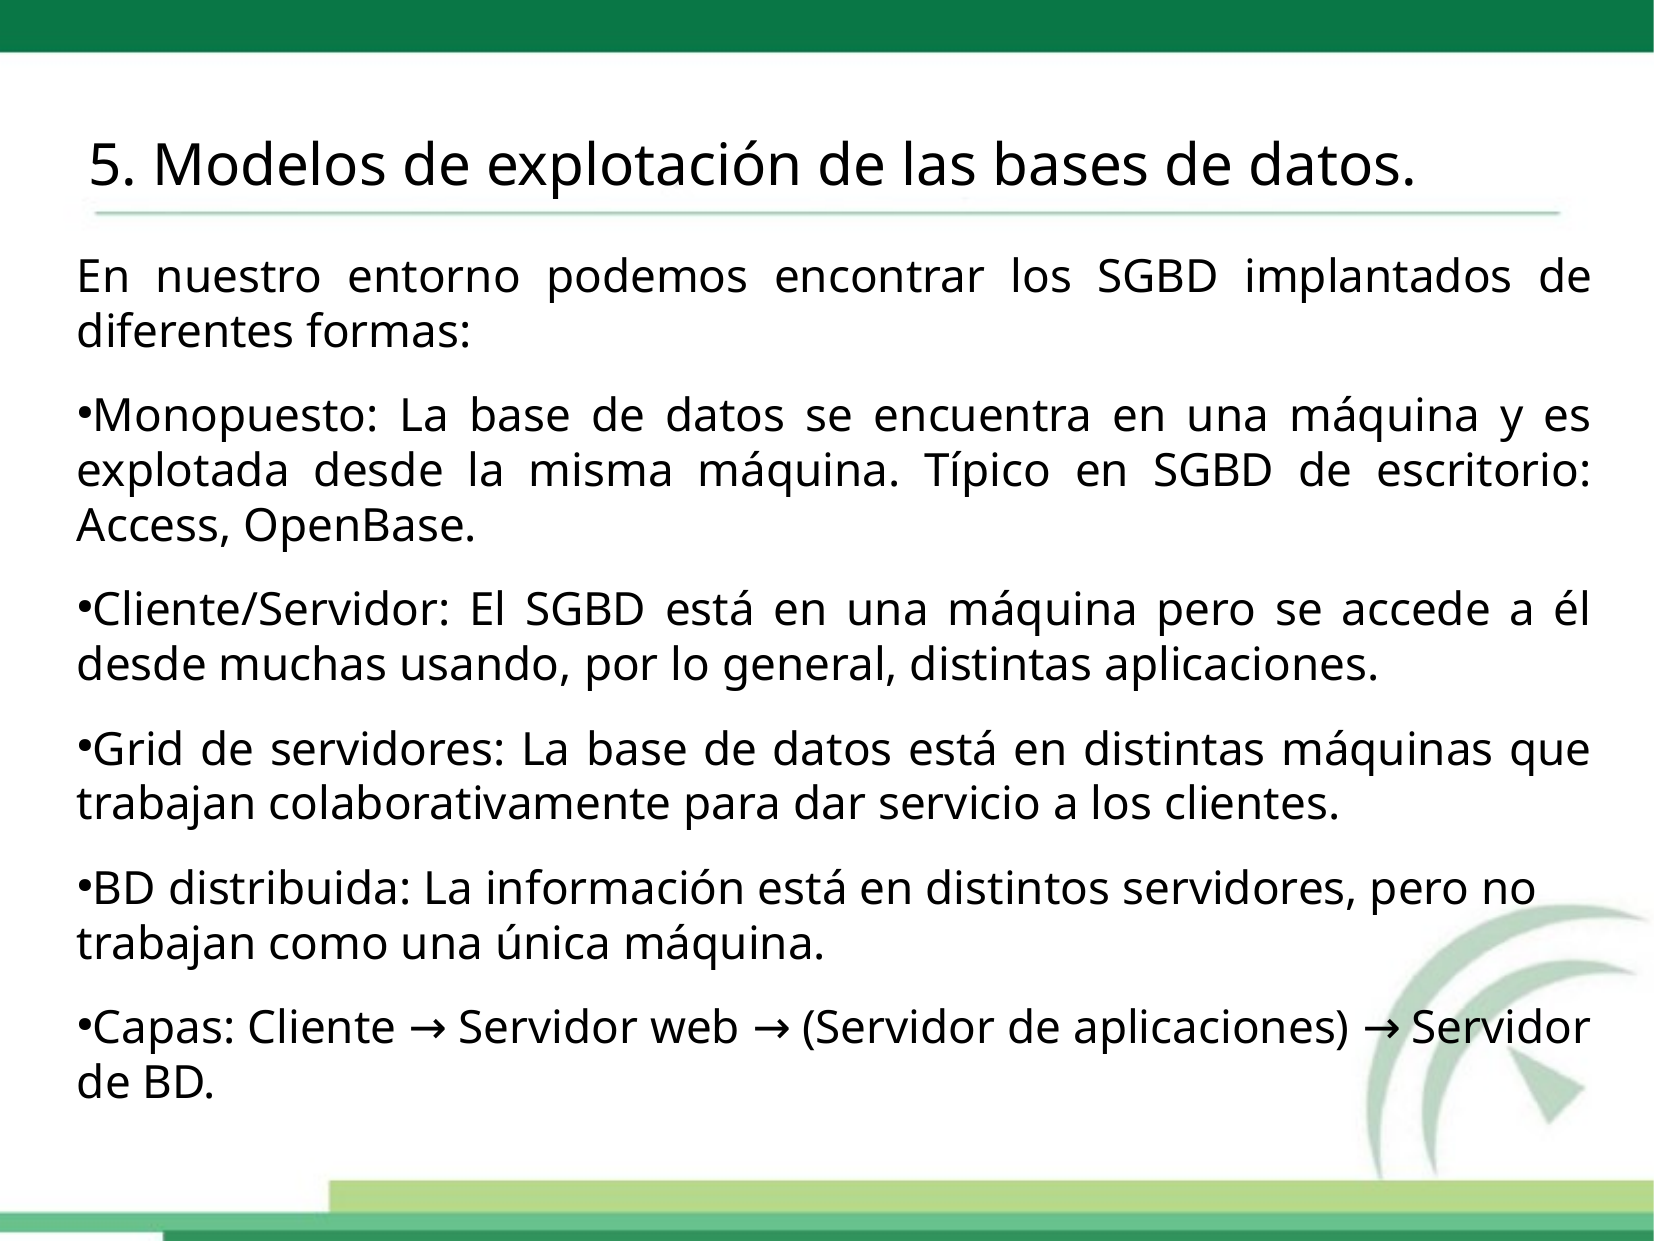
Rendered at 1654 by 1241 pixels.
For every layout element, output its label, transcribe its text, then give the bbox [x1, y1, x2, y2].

title 5. Modelos de explotación de las bases de datos. [88, 58, 1577, 246]
list En nuestro entorno podemos encontrar los SGBD implantados de diferentes formas: Monopuesto: La base de datos se encuentra en una máquina y es explotada desde la misma máquina. Típico en SGBD de escritorio: Access, OpenBase. Cliente/Servidor: El SGBD está en una máquina pero se accede a él desde muchas usando, por lo general, distintas aplicaciones. Grid de servidores: La base de datos está en distintas máquinas que trabajan colaborativamente para dar servicio a los clientes. BD distribuida: La información está en distintos servidores, pero no trabajan como una única máquina. Capas: Cliente → Servidor web → (Servidor de aplicaciones) → Servidor de BD. [76, 246, 1595, 1194]
